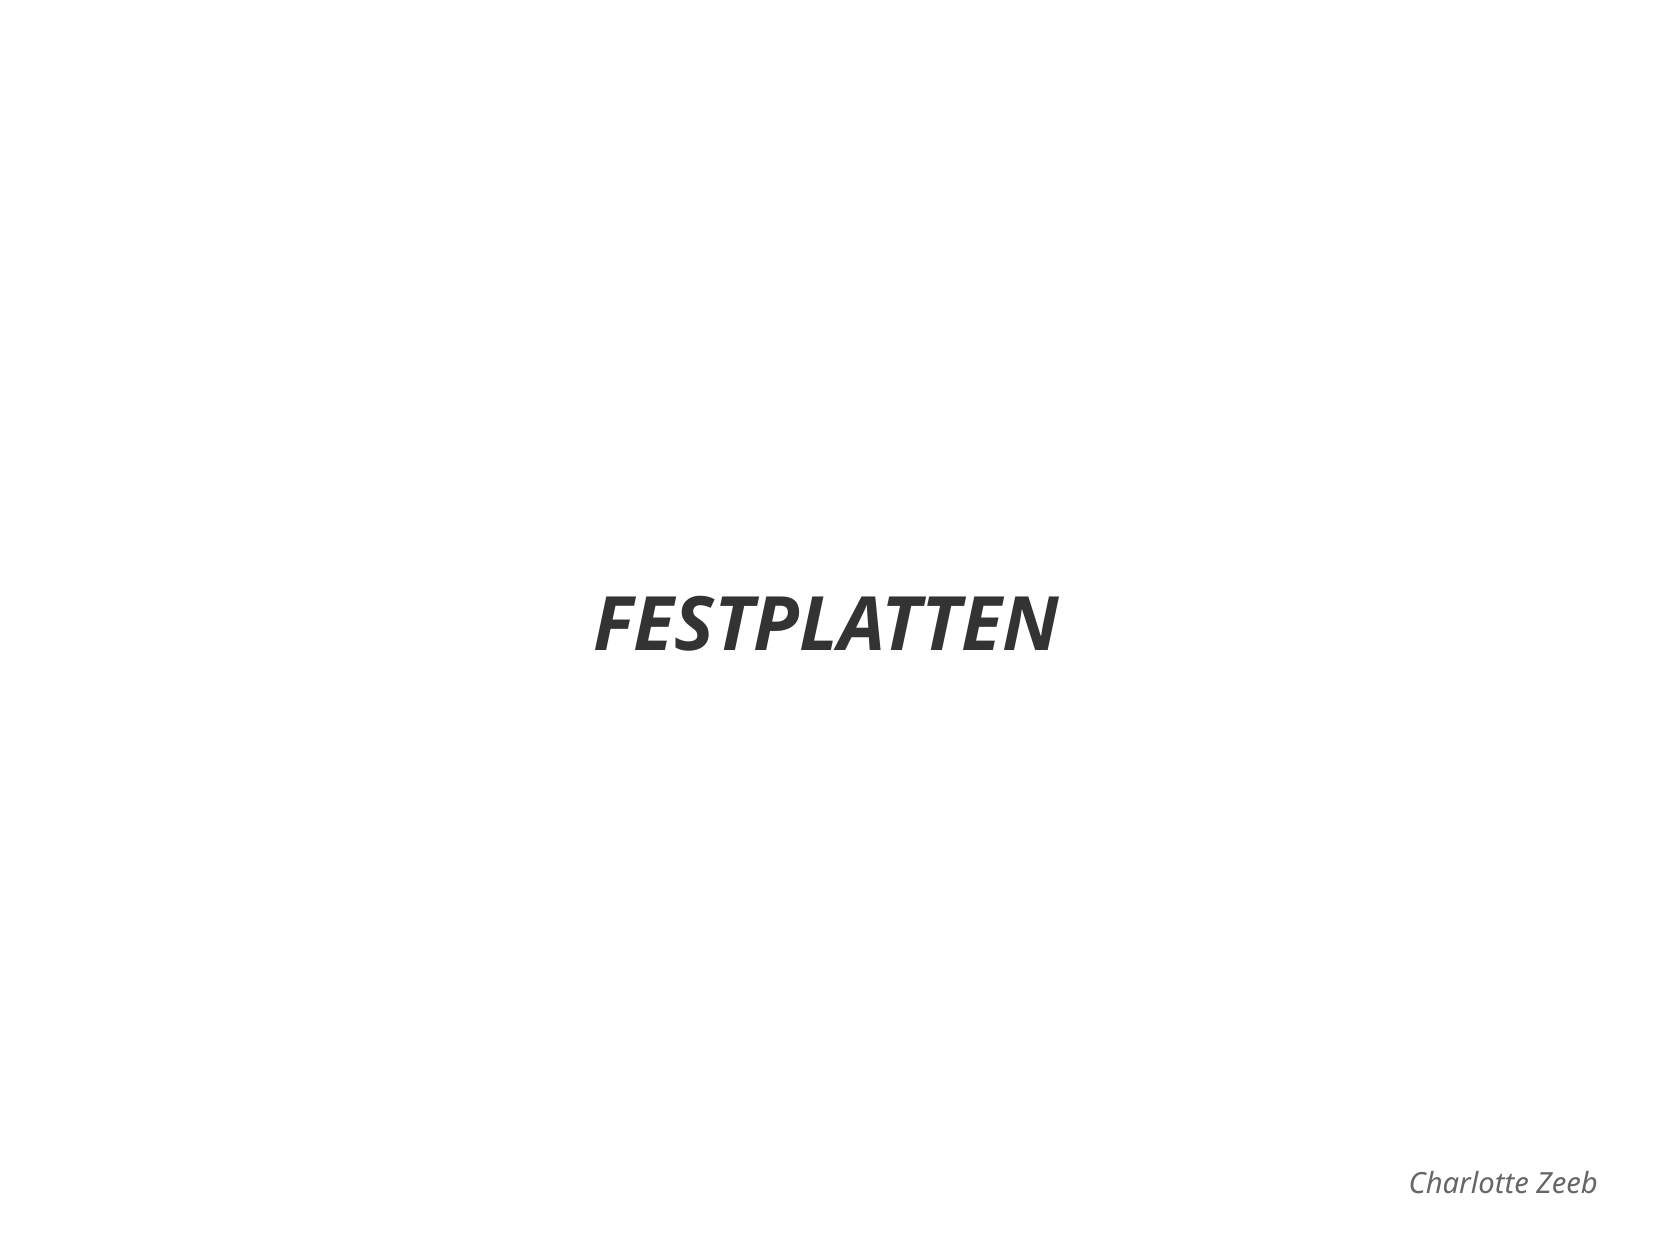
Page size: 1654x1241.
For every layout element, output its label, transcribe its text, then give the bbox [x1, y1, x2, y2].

text_box FESTPLATTEN [82, 140, 1571, 1101]
text_box Charlotte Zeeb [1393, 1157, 1615, 1208]
